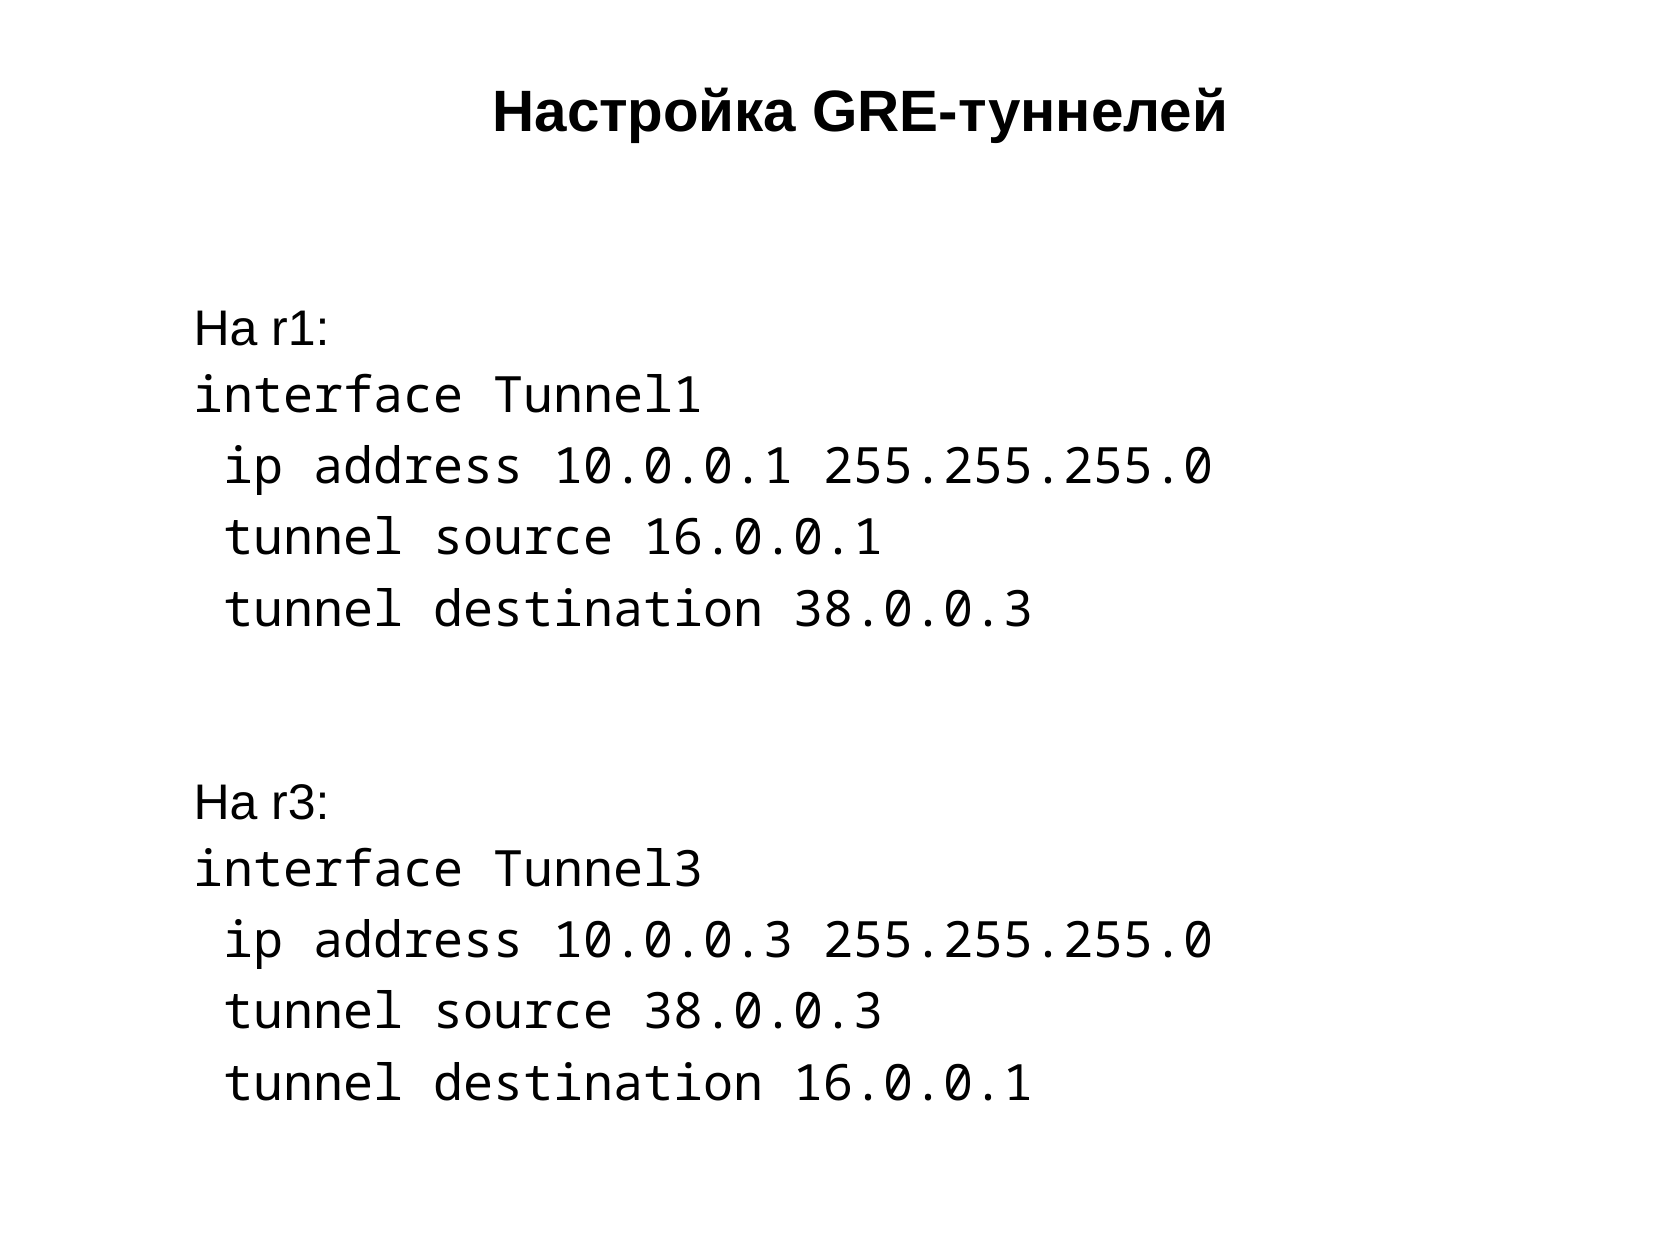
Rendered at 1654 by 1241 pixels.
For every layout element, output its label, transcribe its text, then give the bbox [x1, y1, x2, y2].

text_box Настройка GRE-туннелей [123, 41, 1597, 151]
list На r1: interface Tunnel1 ip address 10.0.0.1 255.255.255.0 tunnel source 16.0.0.1 tunnel destination 38.0.0.3 На r3: interface Tunnel3 ip address 10.0.0.3 255.255.255.0 tunnel source 38.0.0.3 tunnel destination 16.0.0.1 [187, 300, 1613, 1163]
